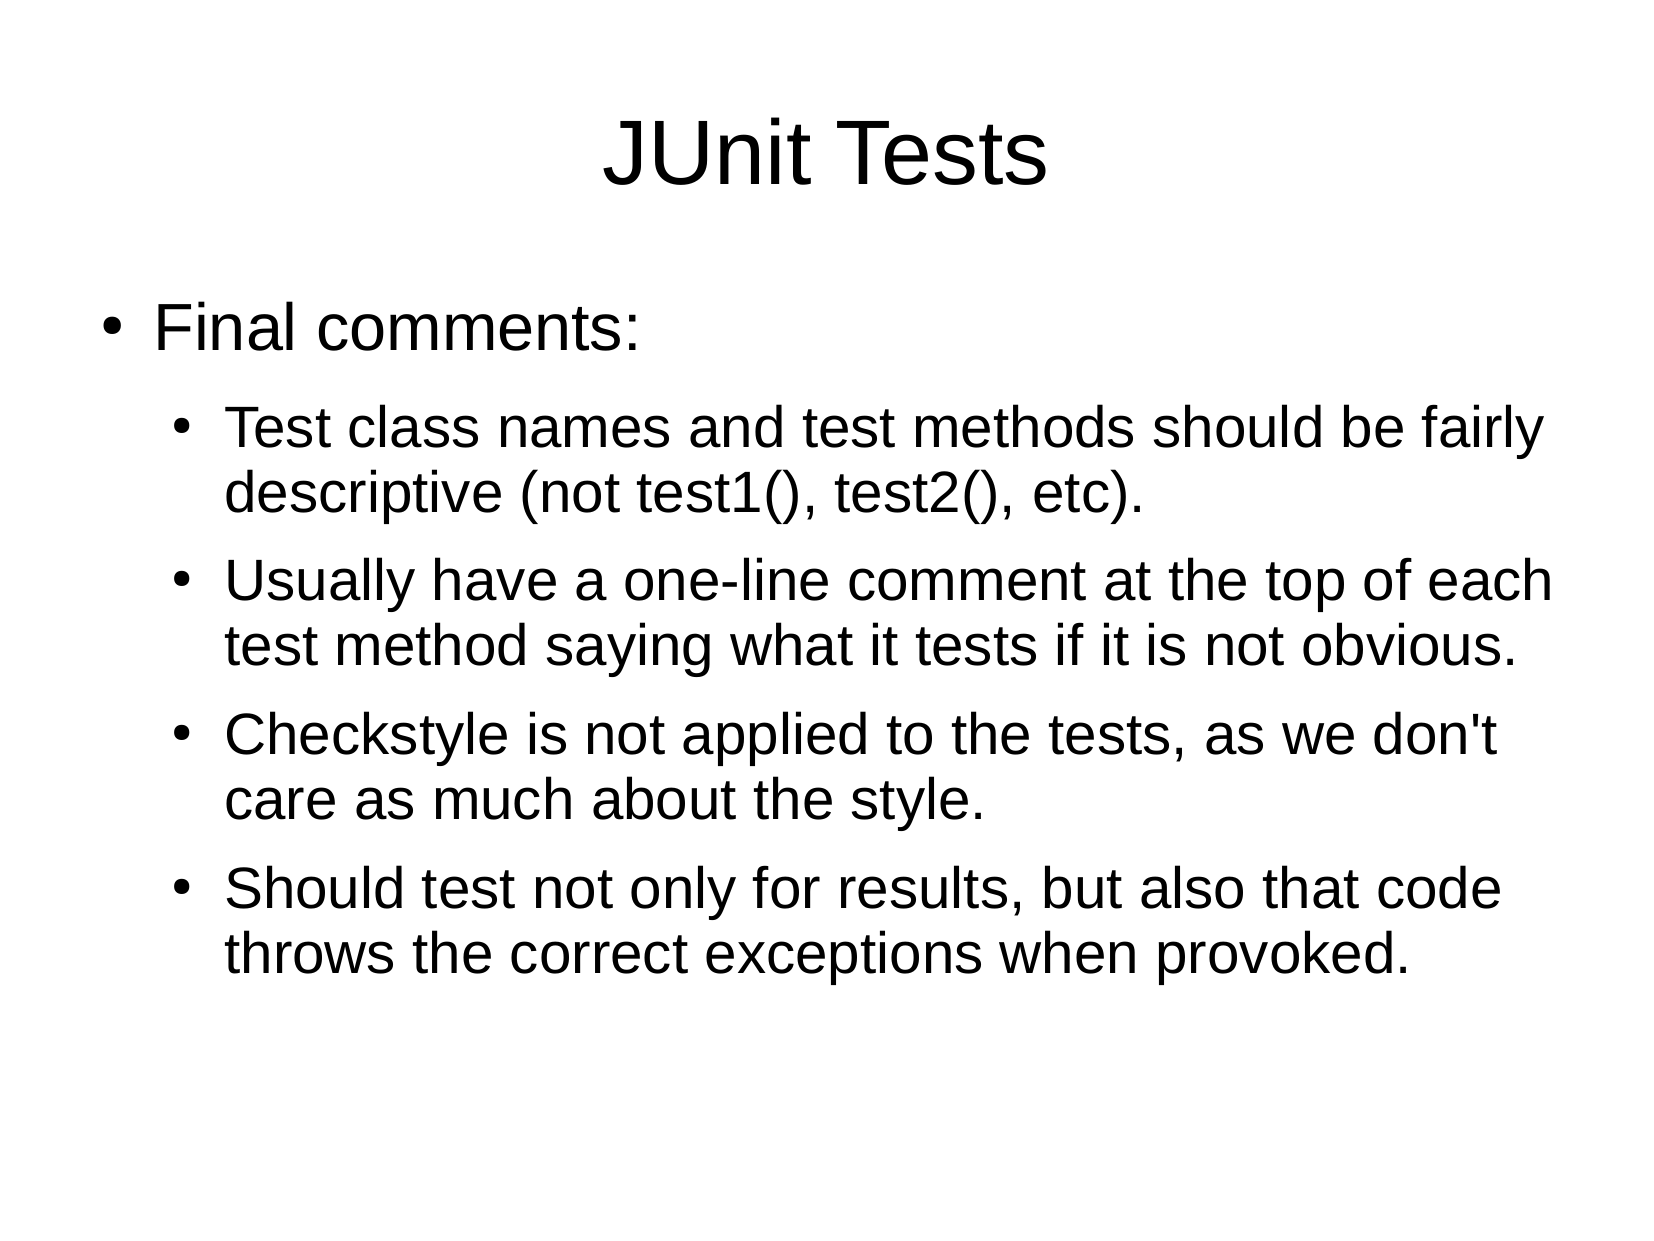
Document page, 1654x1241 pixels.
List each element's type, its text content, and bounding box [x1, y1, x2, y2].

list Final comments: Test class names and test methods should be fairly descriptive (not test1(), test2(), etc). Usually have a one-line comment at the top of each test method saying what it tests if it is not obvious. Checkstyle is not applied to the tests, as we don't care as much about the style. Should test not only for results, but also that code throws the correct exceptions when provoked. [82, 290, 1571, 1109]
title JUnit Tests [82, 56, 1571, 250]
